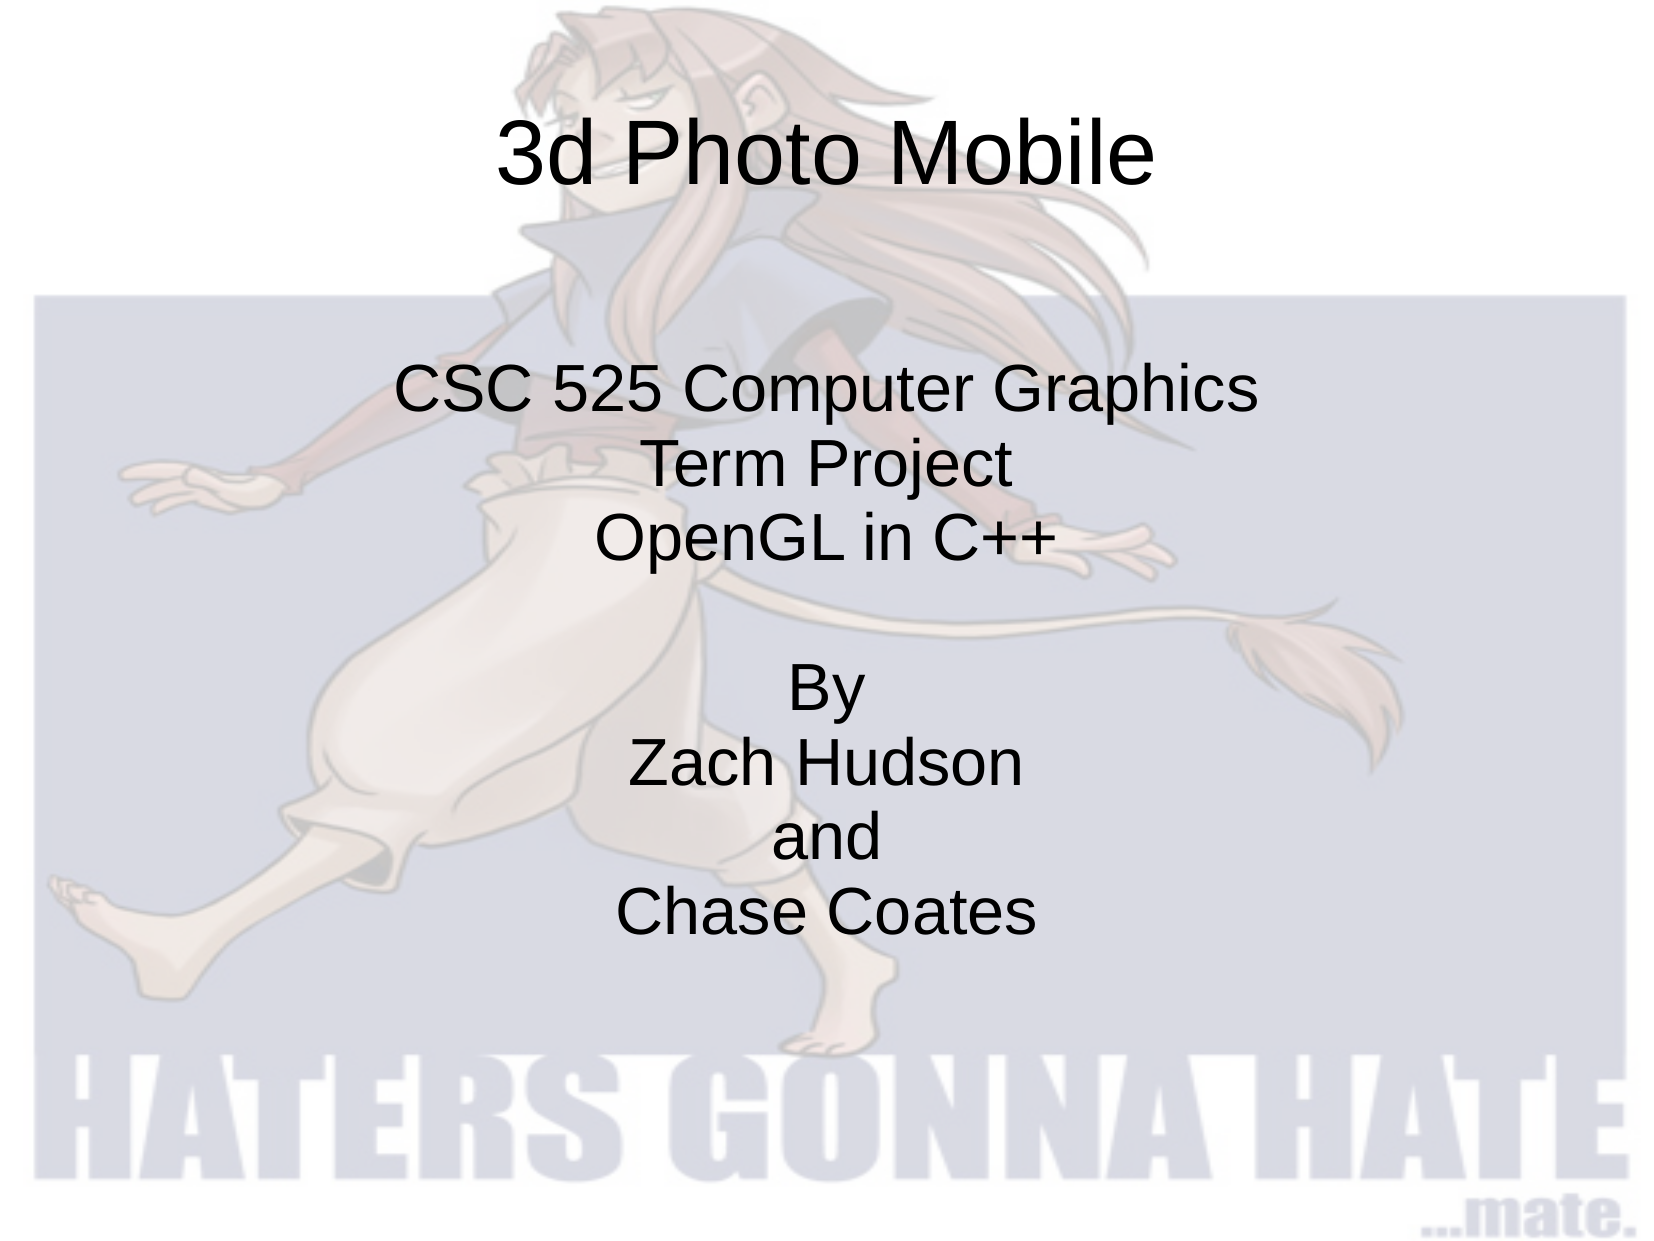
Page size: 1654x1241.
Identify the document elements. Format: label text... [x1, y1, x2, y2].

picture [0, 0, 1654, 1241]
subtitle CSC 525 Computer Graphics Term Project OpenGL in C++ By Zach Hudson and Chase Coates [82, 290, 1571, 1010]
title 3d Photo Mobile [82, 49, 1571, 257]
